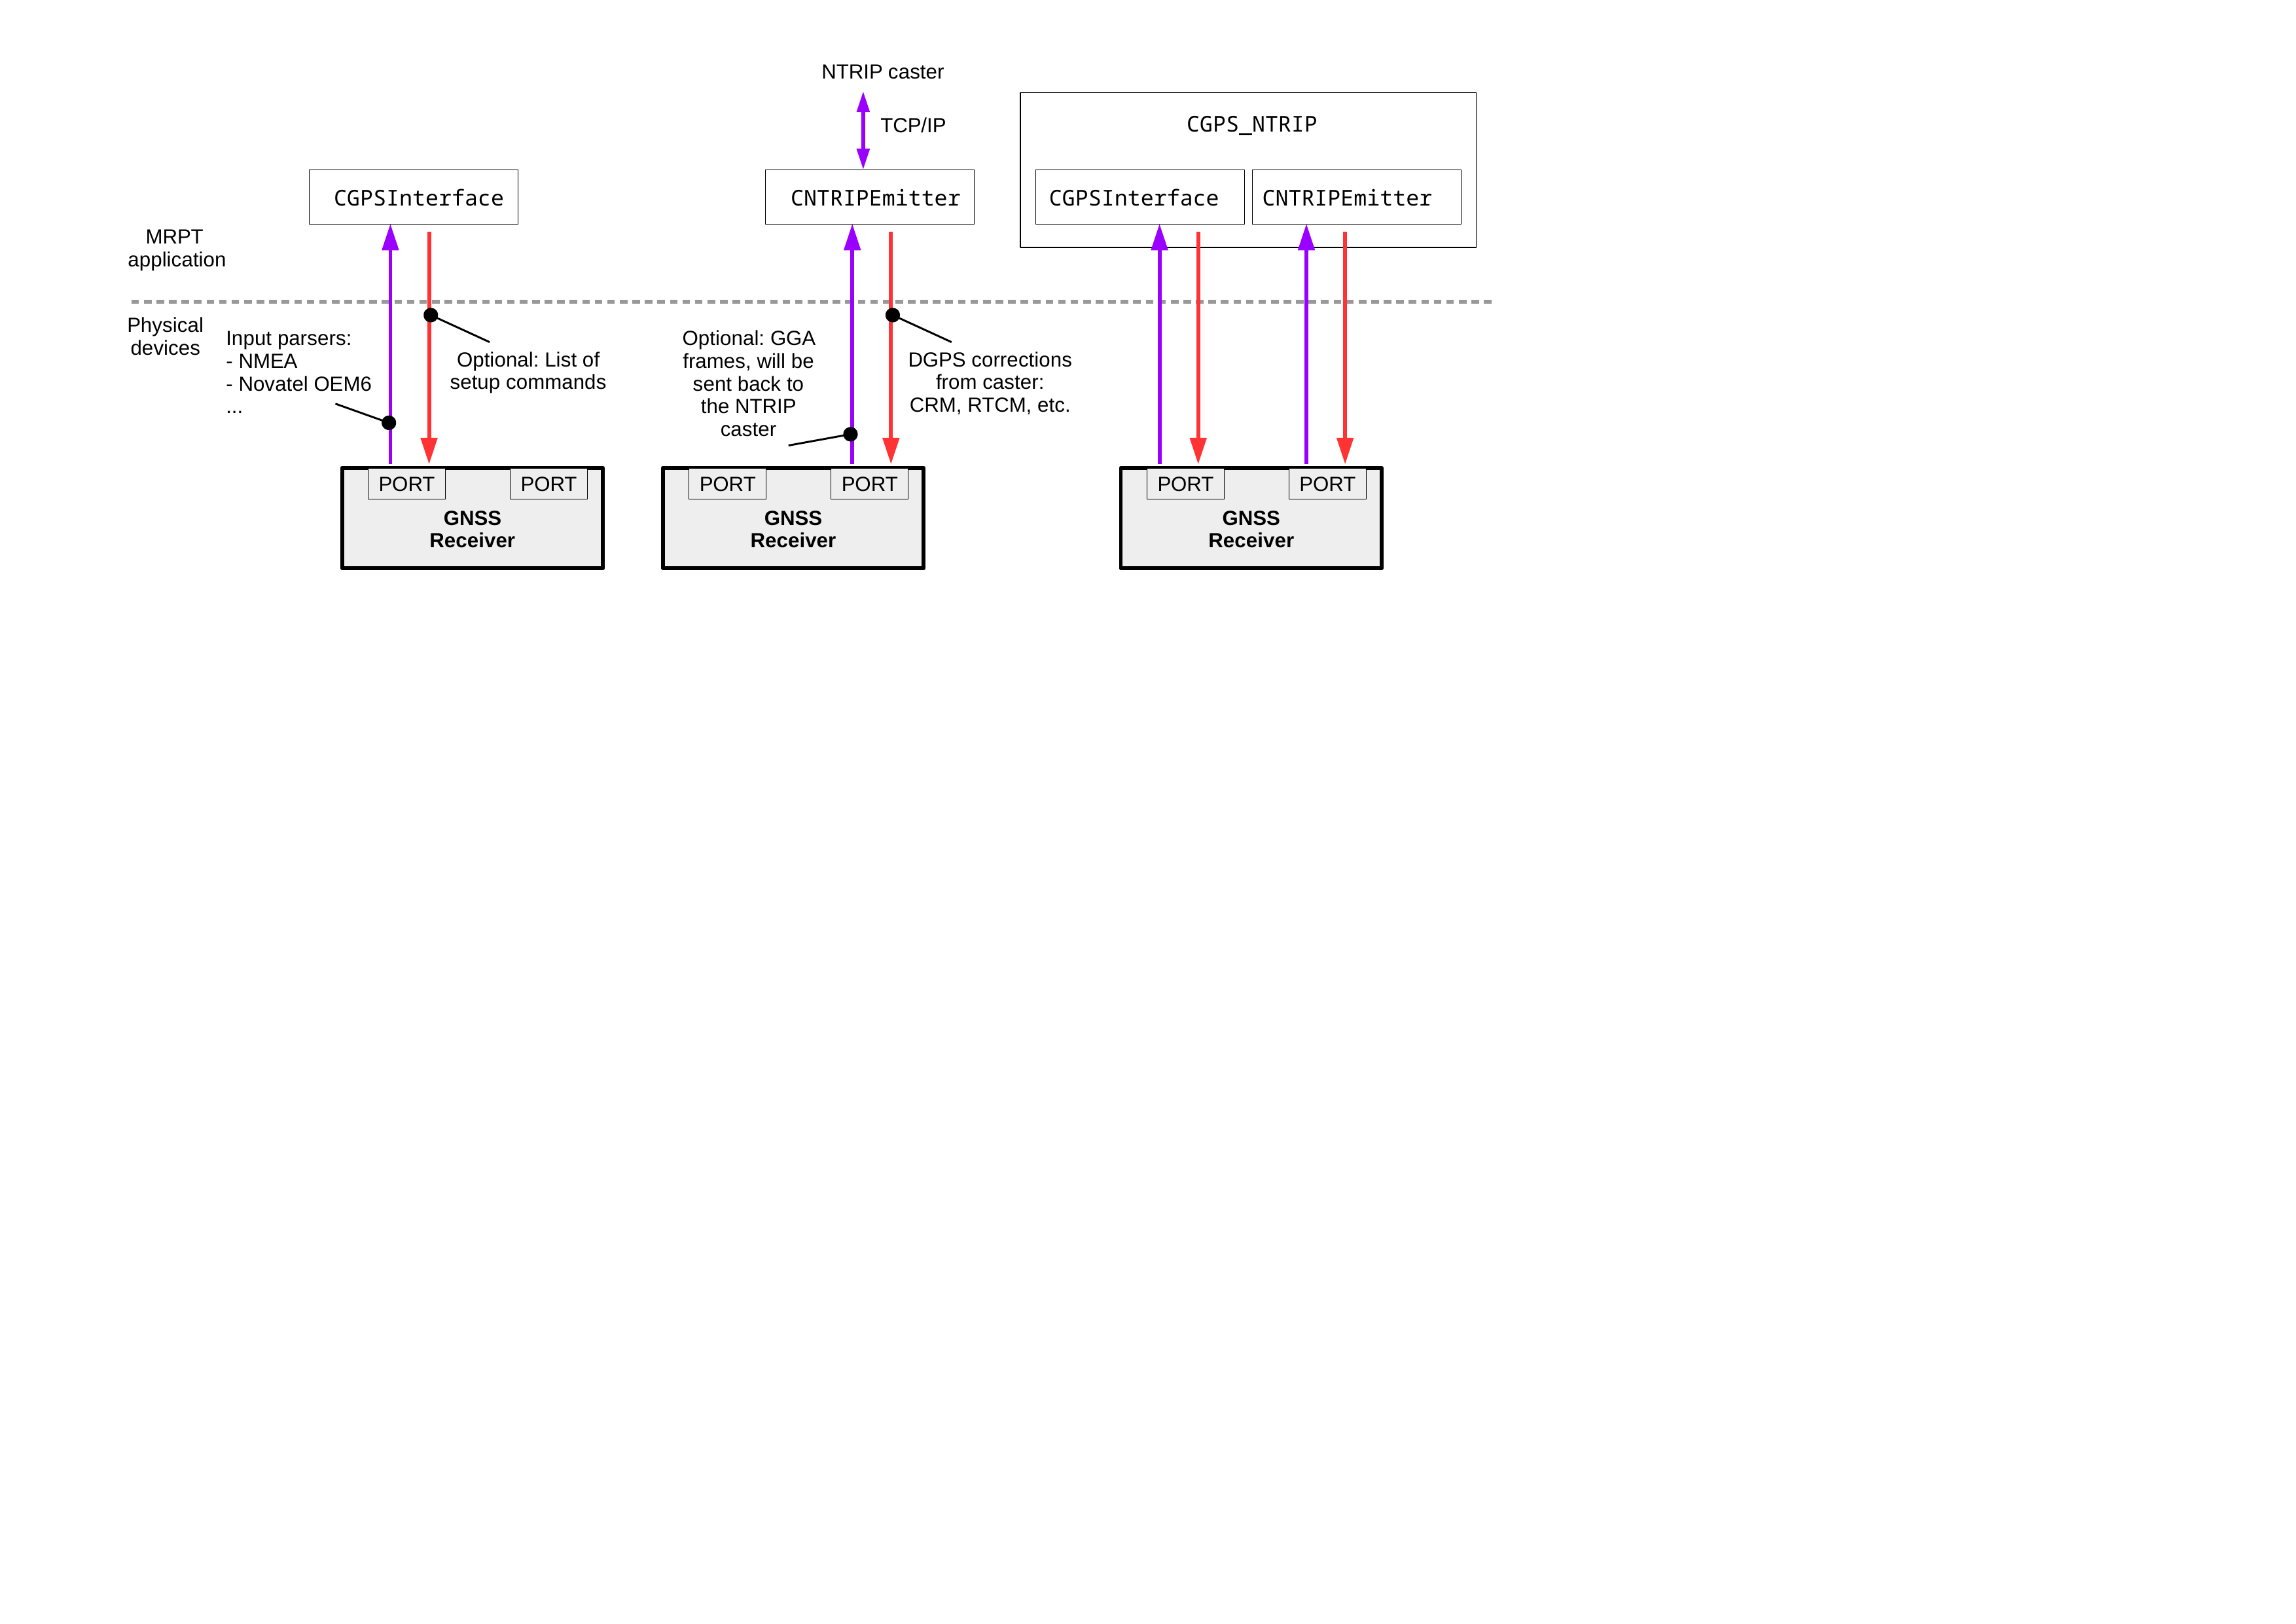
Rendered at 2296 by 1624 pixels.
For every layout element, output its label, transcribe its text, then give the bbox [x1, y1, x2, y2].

text_box DGPS corrections from caster: CRM, RTCM, etc. [898, 343, 1083, 429]
text_box GNSS Receiver [342, 467, 603, 569]
text_box CNTRIPEmitter [781, 177, 971, 218]
text_box Optional: GGA frames, will be sent back to the NTRIP caster [666, 322, 831, 446]
text_box PORT [1289, 468, 1367, 499]
text_box CGPSInterface [1039, 177, 1229, 218]
text_box CNTRIPEmitter [1253, 177, 1443, 218]
text_box Optional: List of setup commands [436, 343, 620, 429]
text_box MRPT application [108, 220, 246, 283]
text_box Physical devices [96, 309, 234, 371]
text_box GNSS Receiver [662, 467, 924, 569]
text_box Input parsers: - NMEA - Novatel OEM6 ... [216, 322, 388, 446]
text_box PORT [368, 468, 446, 499]
text_box NTRIP caster [791, 55, 975, 94]
text_box GNSS Receiver [1121, 467, 1382, 569]
text_box TCP/IP [855, 109, 972, 148]
text_box CGPS_NTRIP [1177, 103, 1328, 144]
text_box PORT [510, 468, 588, 499]
text_box PORT [689, 468, 766, 499]
text_box PORT [1147, 468, 1225, 499]
text_box CGPSInterface [324, 177, 514, 218]
text_box PORT [831, 468, 908, 499]
